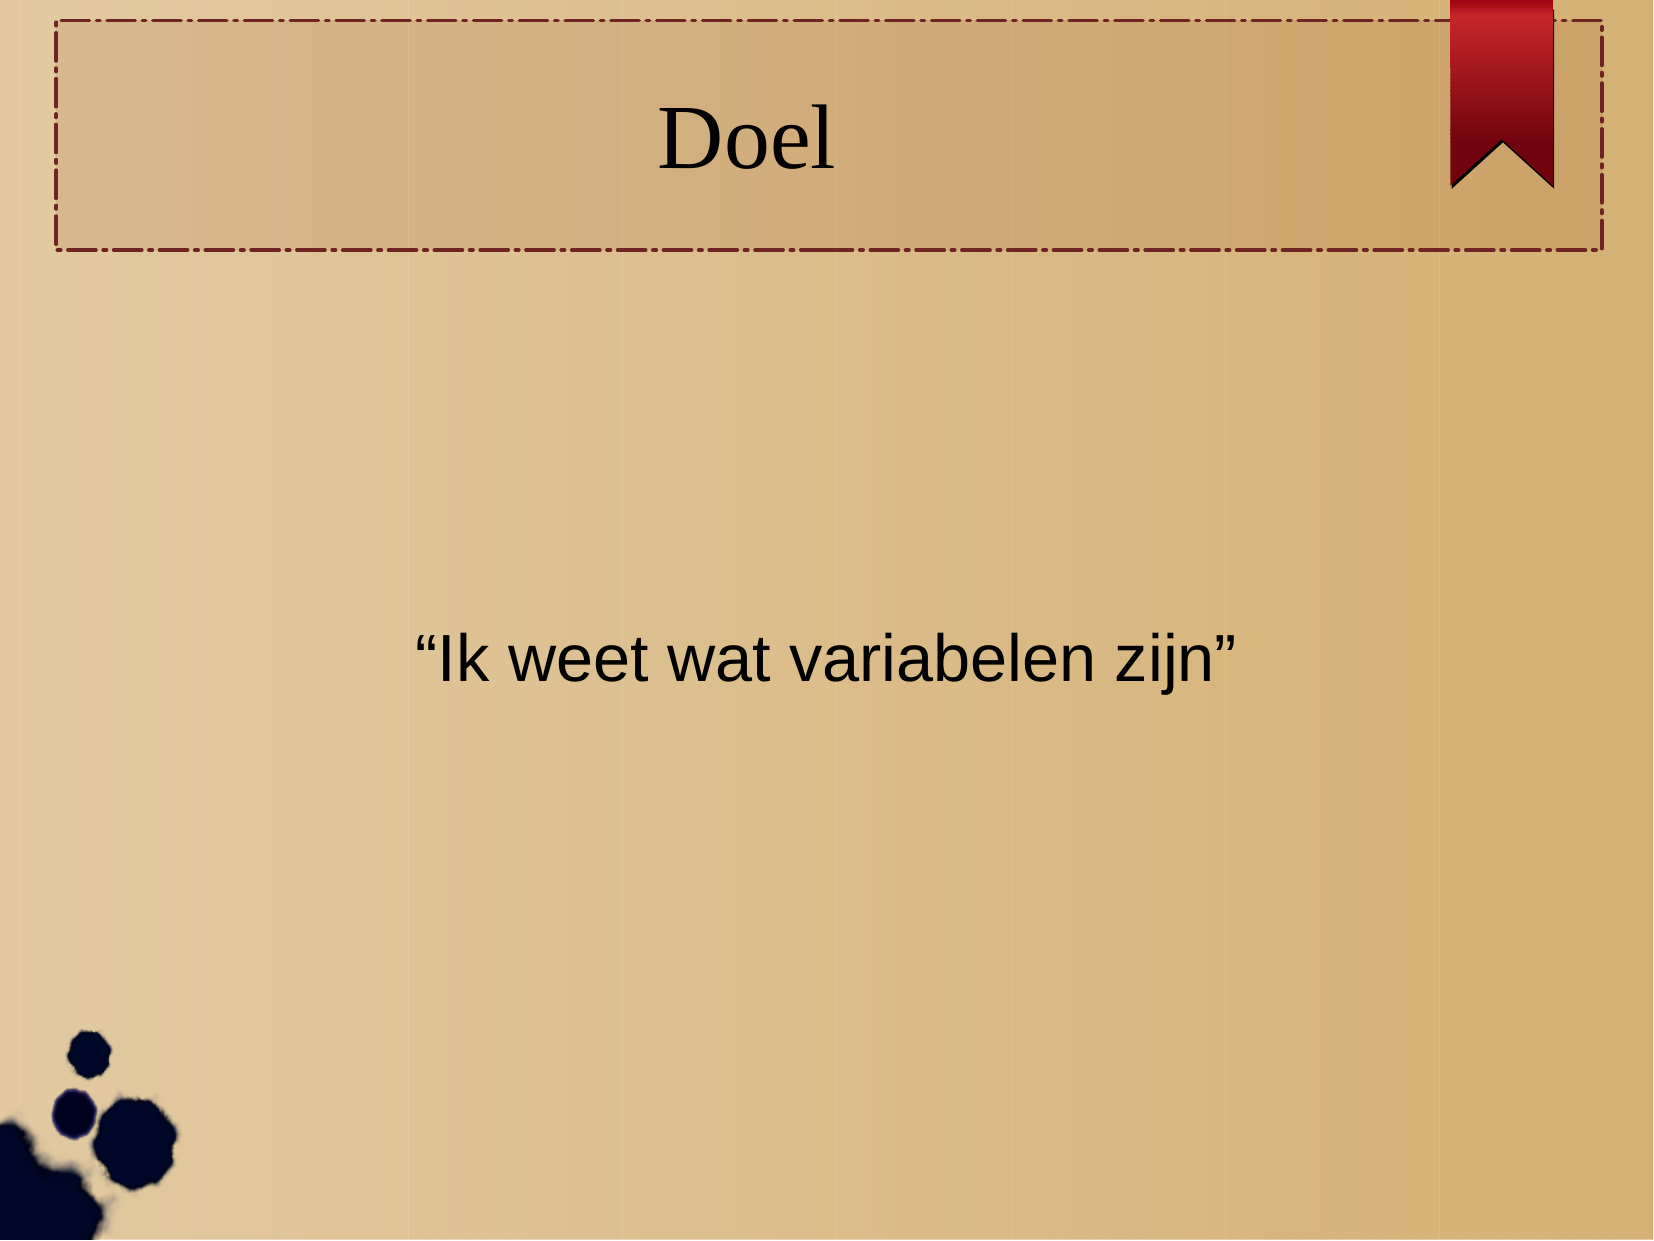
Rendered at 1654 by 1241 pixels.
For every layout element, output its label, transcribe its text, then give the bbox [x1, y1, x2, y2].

subtitle “Ik weet wat variabelen zijn” [82, 299, 1571, 1019]
title Doel [82, 47, 1412, 229]
